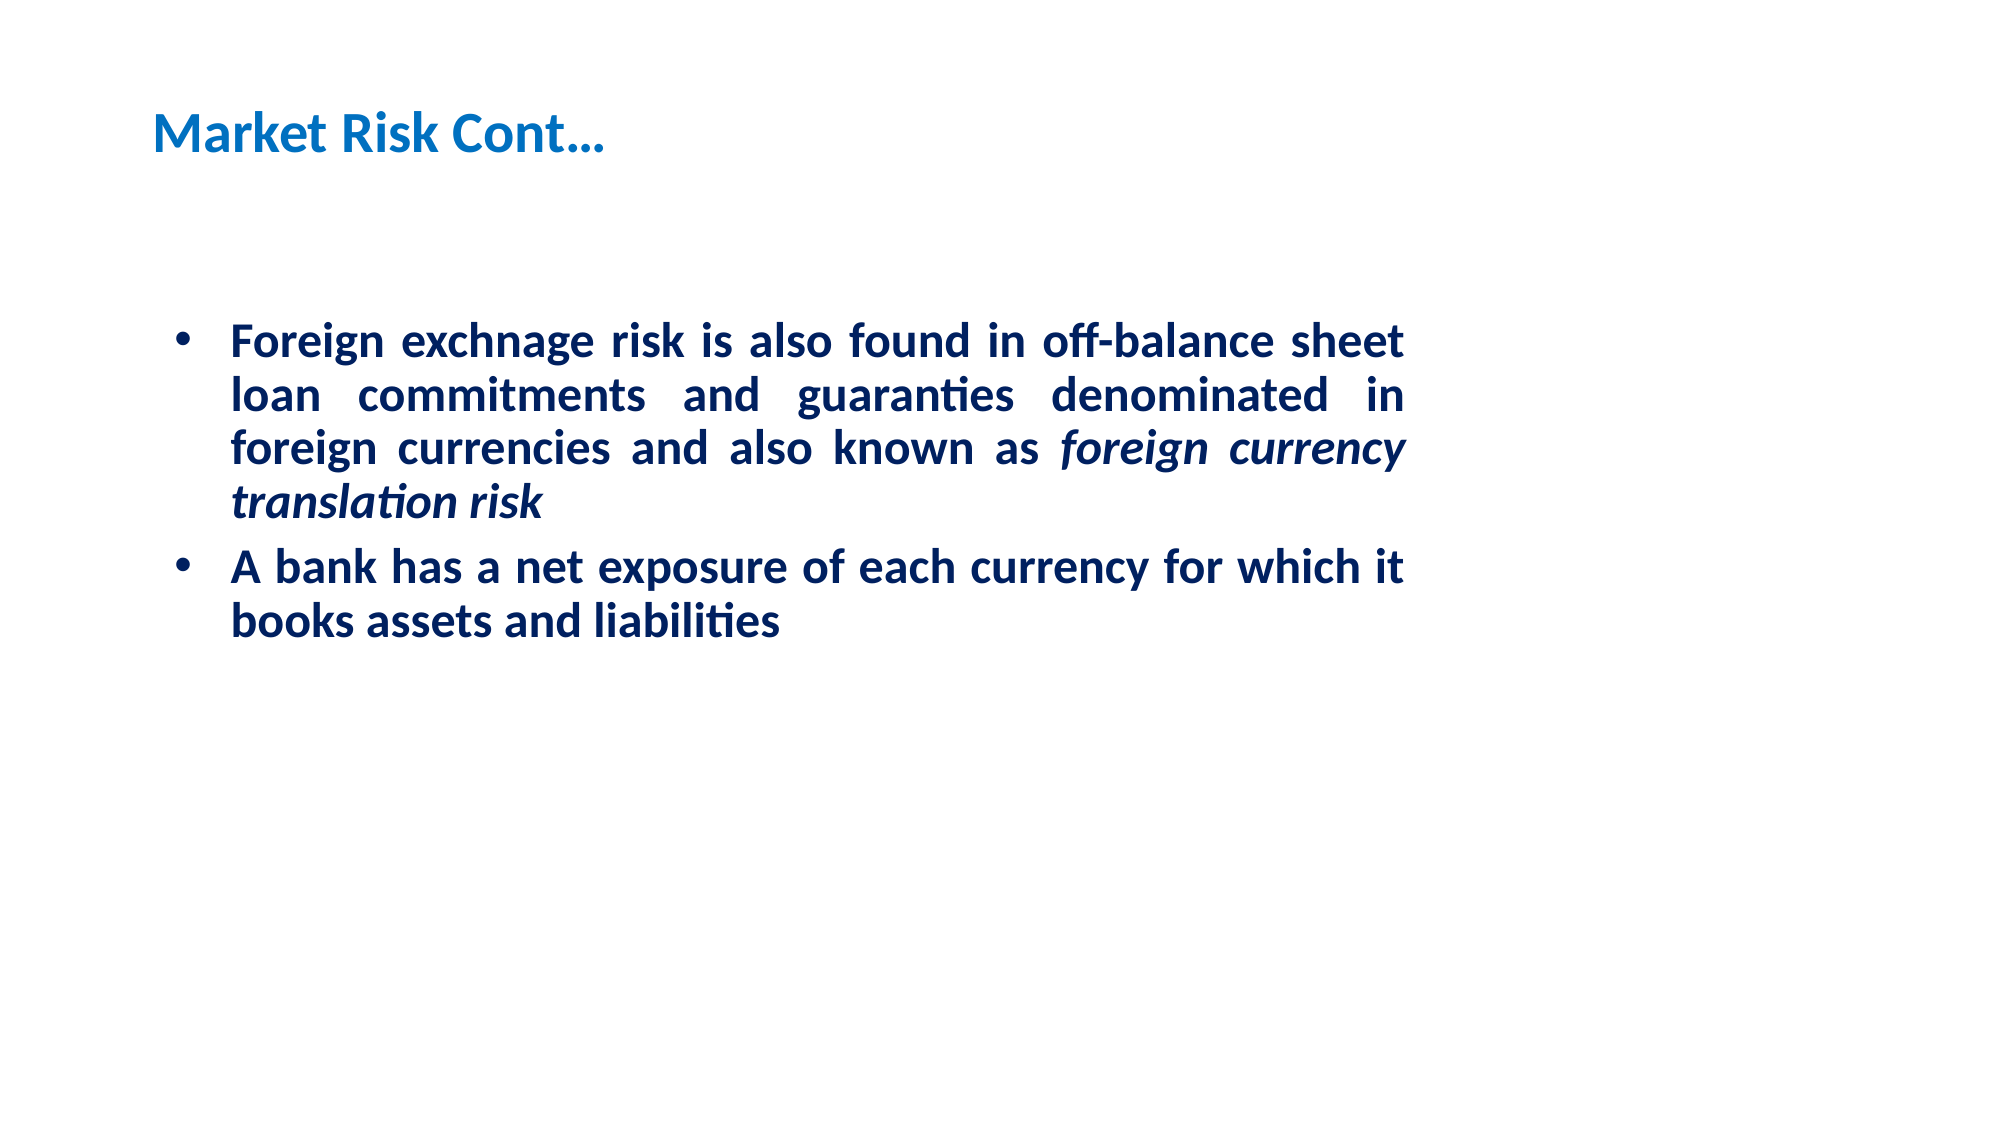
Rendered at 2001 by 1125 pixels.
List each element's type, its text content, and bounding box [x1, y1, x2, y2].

title Market Risk Cont… [137, 59, 1863, 278]
list Foreign exchnage risk is also found in off-balance sheet loan commitments and guaranties denominated in foreign currencies and also known as foreign currency translation risk A bank has a net exposure of each currency for which it books assets and liabilities [0, 306, 1421, 1020]
